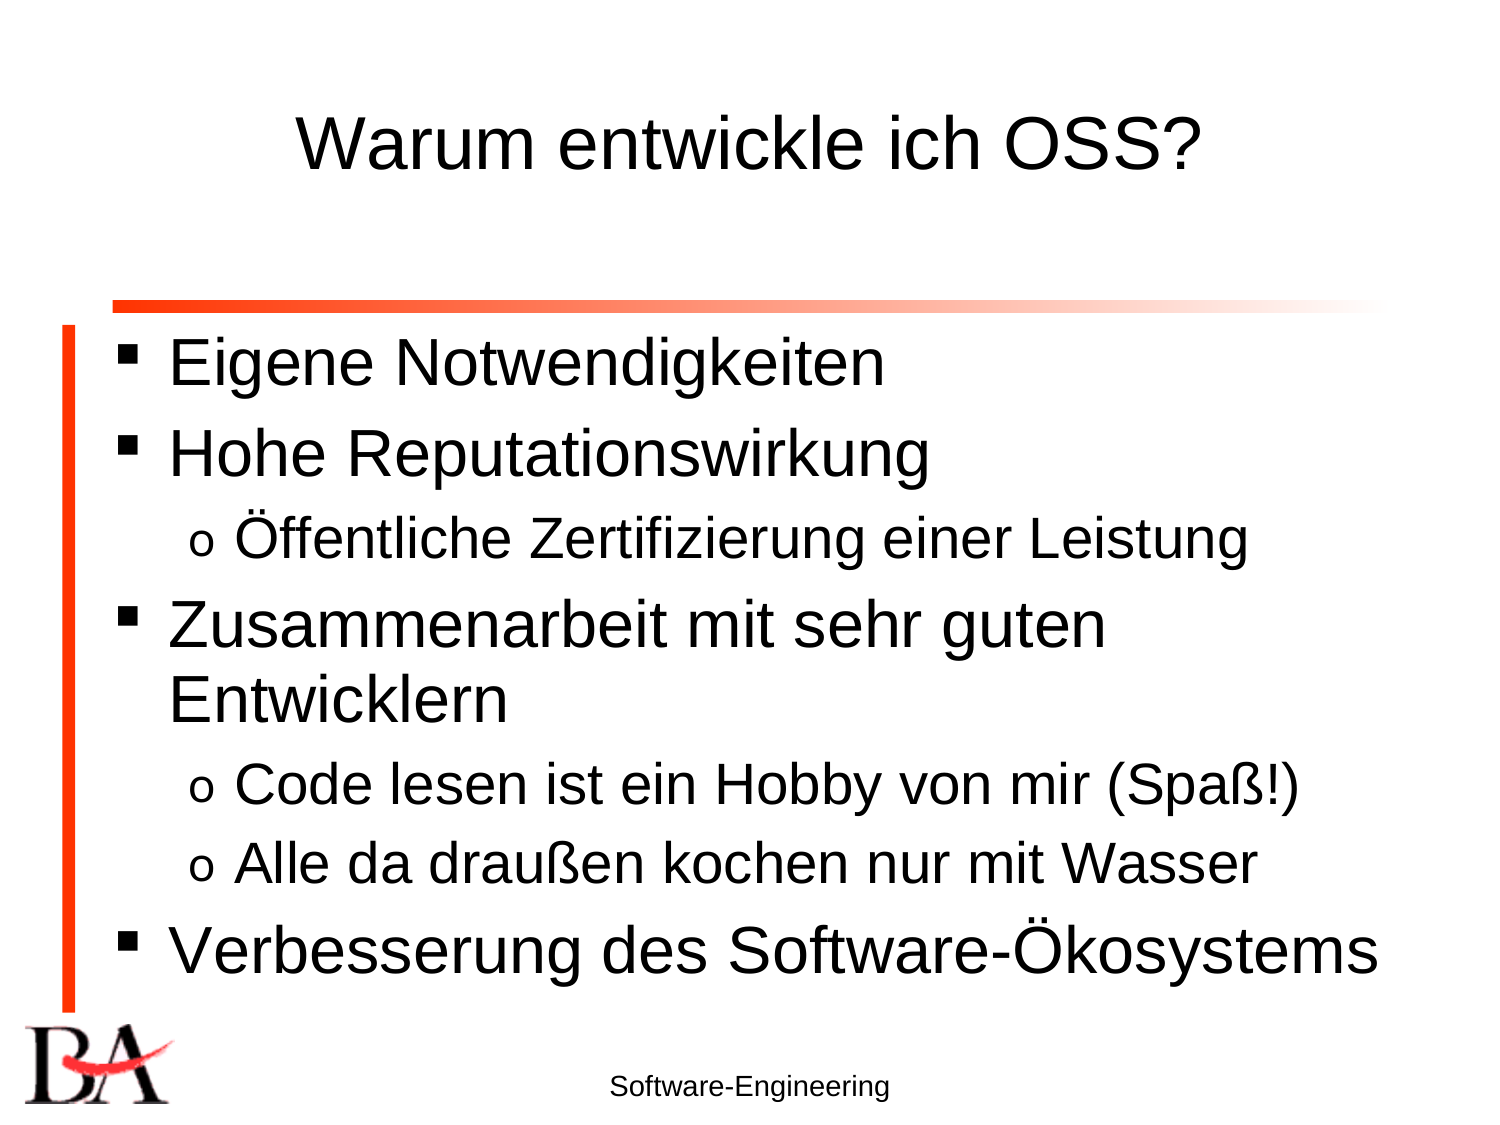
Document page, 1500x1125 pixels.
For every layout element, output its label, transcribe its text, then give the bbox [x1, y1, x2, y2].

list Eigene Notwendigkeiten Hohe Reputationswirkung Öffentliche Zertifizierung einer Leistung Zusammenarbeit mit sehr guten Entwicklern Code lesen ist ein Hobby von mir (Spaß!) Alle da draußen kochen nur mit Wasser Verbesserung des Software-Ökosystems [112, 324, 1388, 1036]
title Warum entwickle ich OSS? [112, 28, 1388, 259]
picture [24, 1024, 175, 1104]
